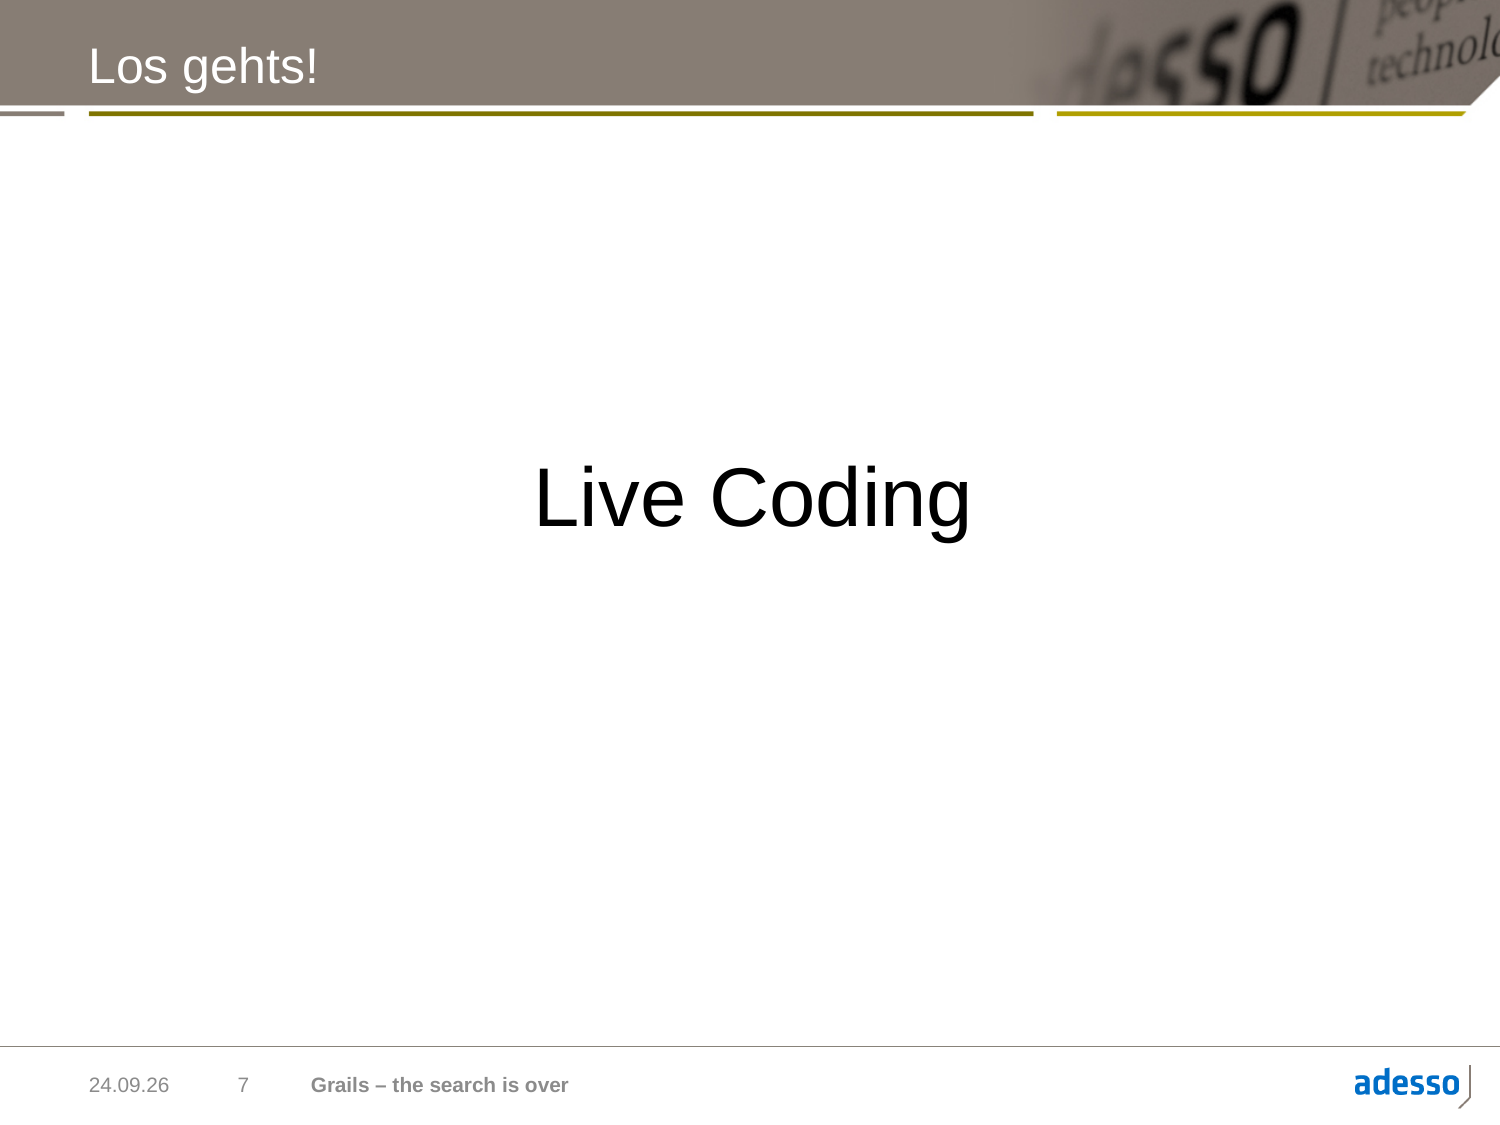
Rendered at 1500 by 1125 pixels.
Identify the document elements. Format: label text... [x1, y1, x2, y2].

title Los gehts! [88, 33, 1439, 106]
footer Grails – the search is over [310, 1054, 1301, 1115]
picture [0, 0, 1500, 128]
slide_number <Nummer> [222, 1054, 306, 1115]
slide_number 11.08.11 [88, 1054, 222, 1115]
picture [1056, 1047, 1500, 1124]
text_box Live Coding [484, 442, 1016, 562]
